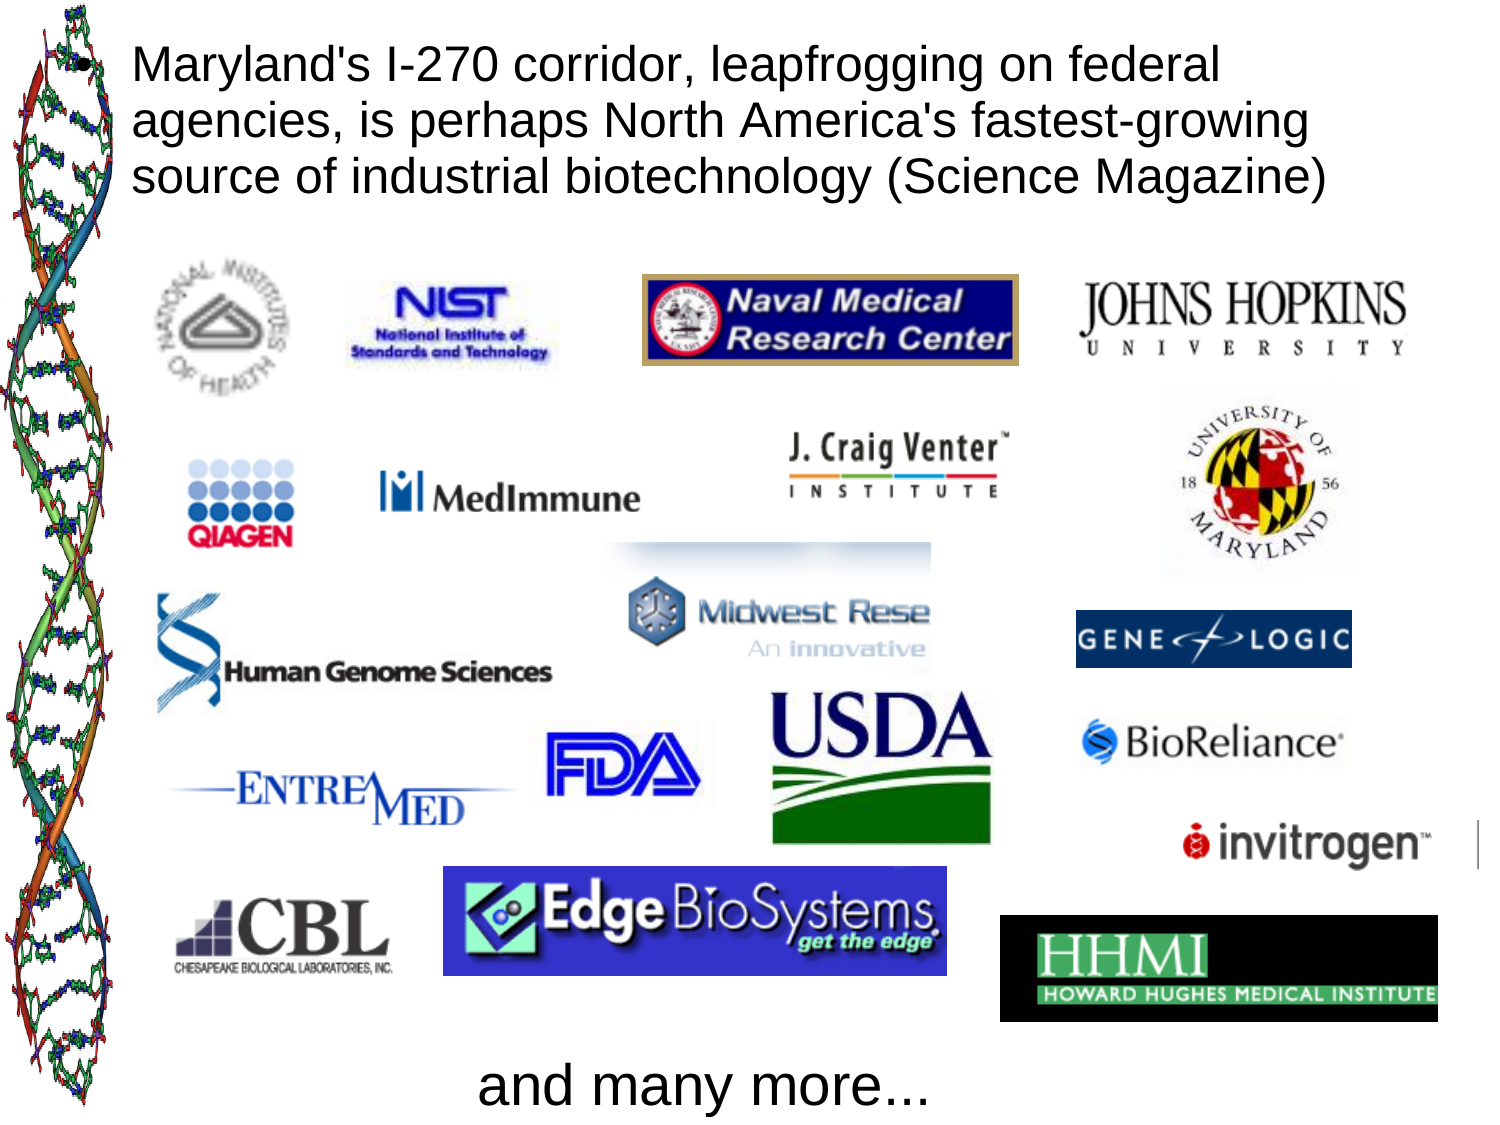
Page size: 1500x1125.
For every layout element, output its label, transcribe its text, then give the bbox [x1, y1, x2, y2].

picture [1075, 278, 1414, 364]
picture [153, 590, 556, 716]
picture [1161, 383, 1361, 577]
picture [170, 892, 399, 977]
picture [642, 274, 1019, 366]
picture [127, 251, 312, 405]
text_box and many more... [463, 1045, 948, 1125]
picture [345, 281, 559, 371]
picture [1183, 820, 1479, 871]
picture [354, 441, 931, 674]
picture [443, 866, 947, 976]
picture [788, 429, 1011, 500]
picture [1073, 715, 1349, 769]
picture [158, 444, 322, 566]
picture [770, 690, 994, 845]
picture [0, 0, 113, 1125]
picture [1076, 610, 1352, 668]
list Maryland's I-270 corridor, leapfrogging on federal agencies, is perhaps North America's fastest-growing source of industrial biotechnology (Science Magazine) [75, 36, 1426, 779]
picture [1000, 915, 1438, 1022]
picture [153, 720, 716, 838]
